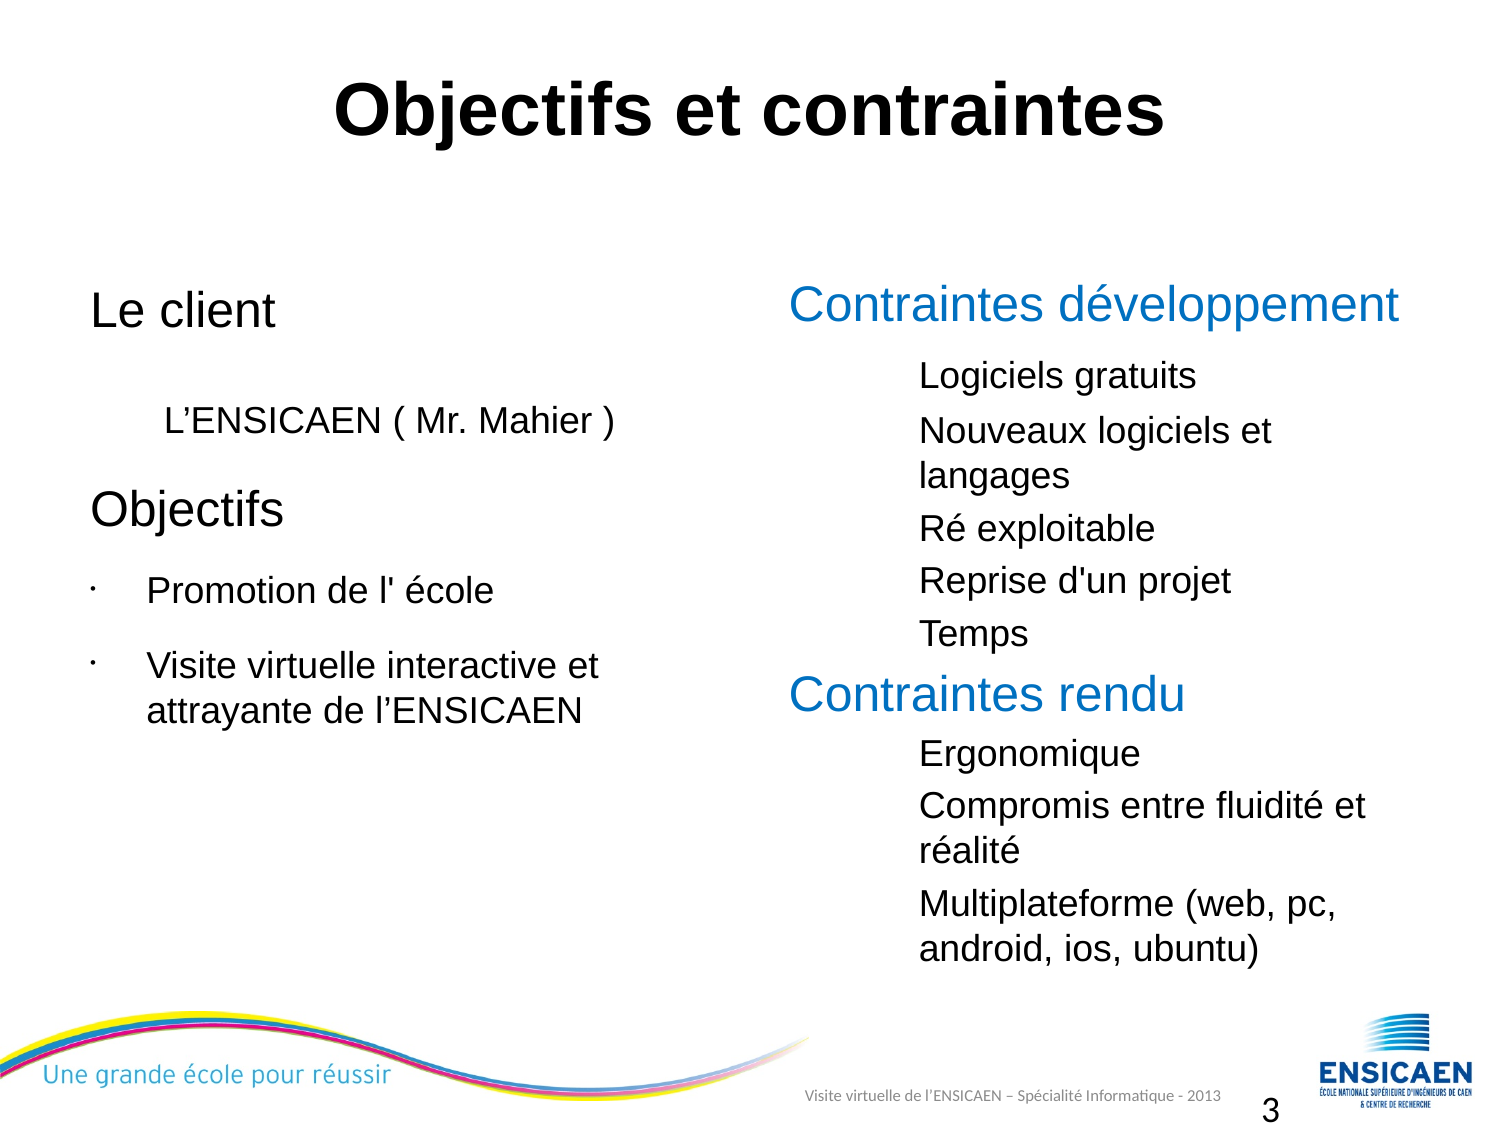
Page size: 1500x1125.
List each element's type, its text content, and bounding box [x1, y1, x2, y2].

text_box Contraintes développement Logiciels gratuits Nouveaux logiciels et langages Ré exploitable Reprise d'un projet Temps Contraintes rendu Ergonomique Compromis entre fluidité et réalité Multiplateforme (web, pc, android, ios, ubuntu) [773, 263, 1418, 1029]
slide_number <numéro> [1246, 1070, 1317, 1125]
picture [1316, 1011, 1475, 1110]
title Objectifs et contraintes [75, 45, 1425, 256]
picture [0, 1011, 809, 1101]
list Le client L’ENSICAEN ( Mr. Mahier ) Objectifs Promotion de l' école Visite virtuelle interactive et attrayante de l’ENSICAEN [75, 262, 691, 1028]
